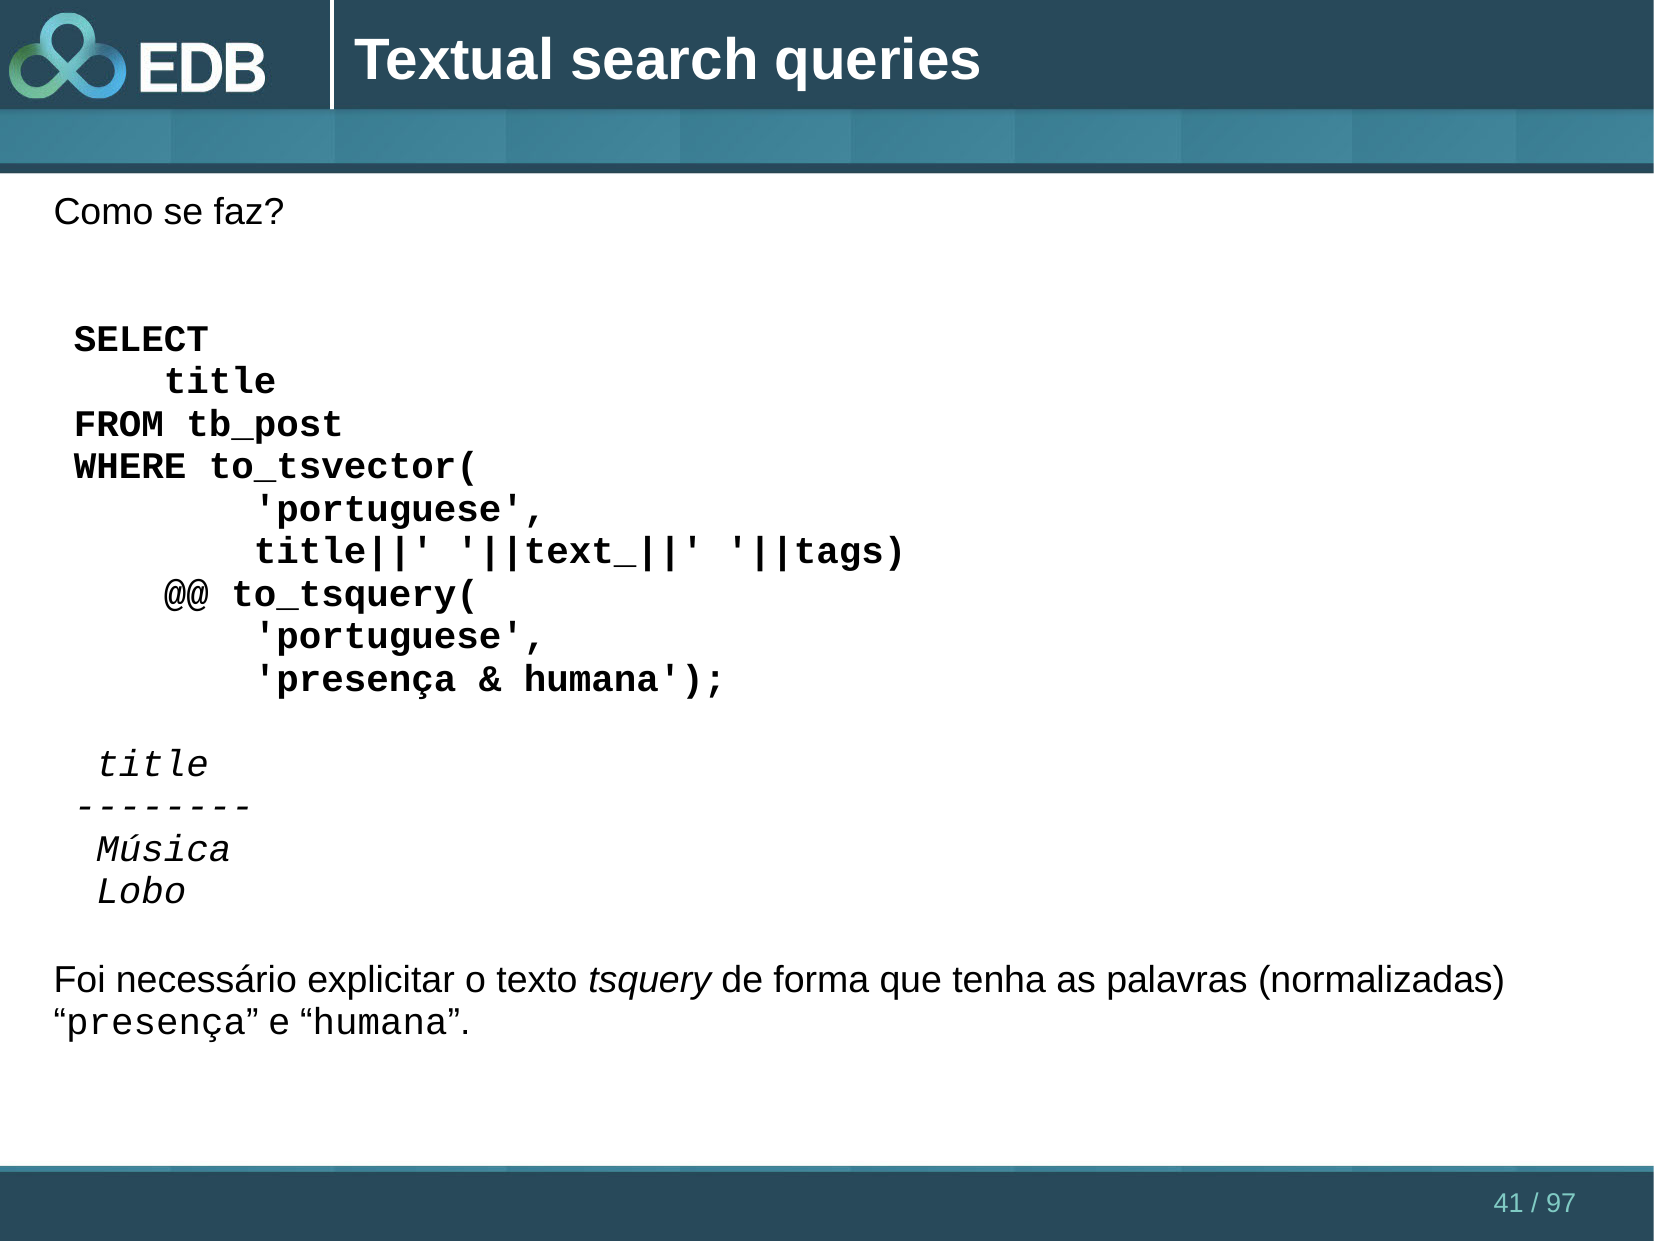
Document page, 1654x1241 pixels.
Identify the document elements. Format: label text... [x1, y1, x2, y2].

title Textual search queries [354, 0, 1625, 125]
picture [0, 0, 1654, 1241]
text_box Foi necessário explicitar o texto tsquery de forma que tenha as palavras (normalizadas) “presença” e “humana”. [38, 950, 1595, 1093]
text_box Como se faz? [38, 183, 1211, 240]
text_box SELECT title FROM tb_post WHERE to_tsvector( 'portuguese', title||' '||text_||' '||tags) @@ to_tsquery( 'portuguese', 'presença & humana'); title -------- Música Lobo [59, 312, 1418, 923]
